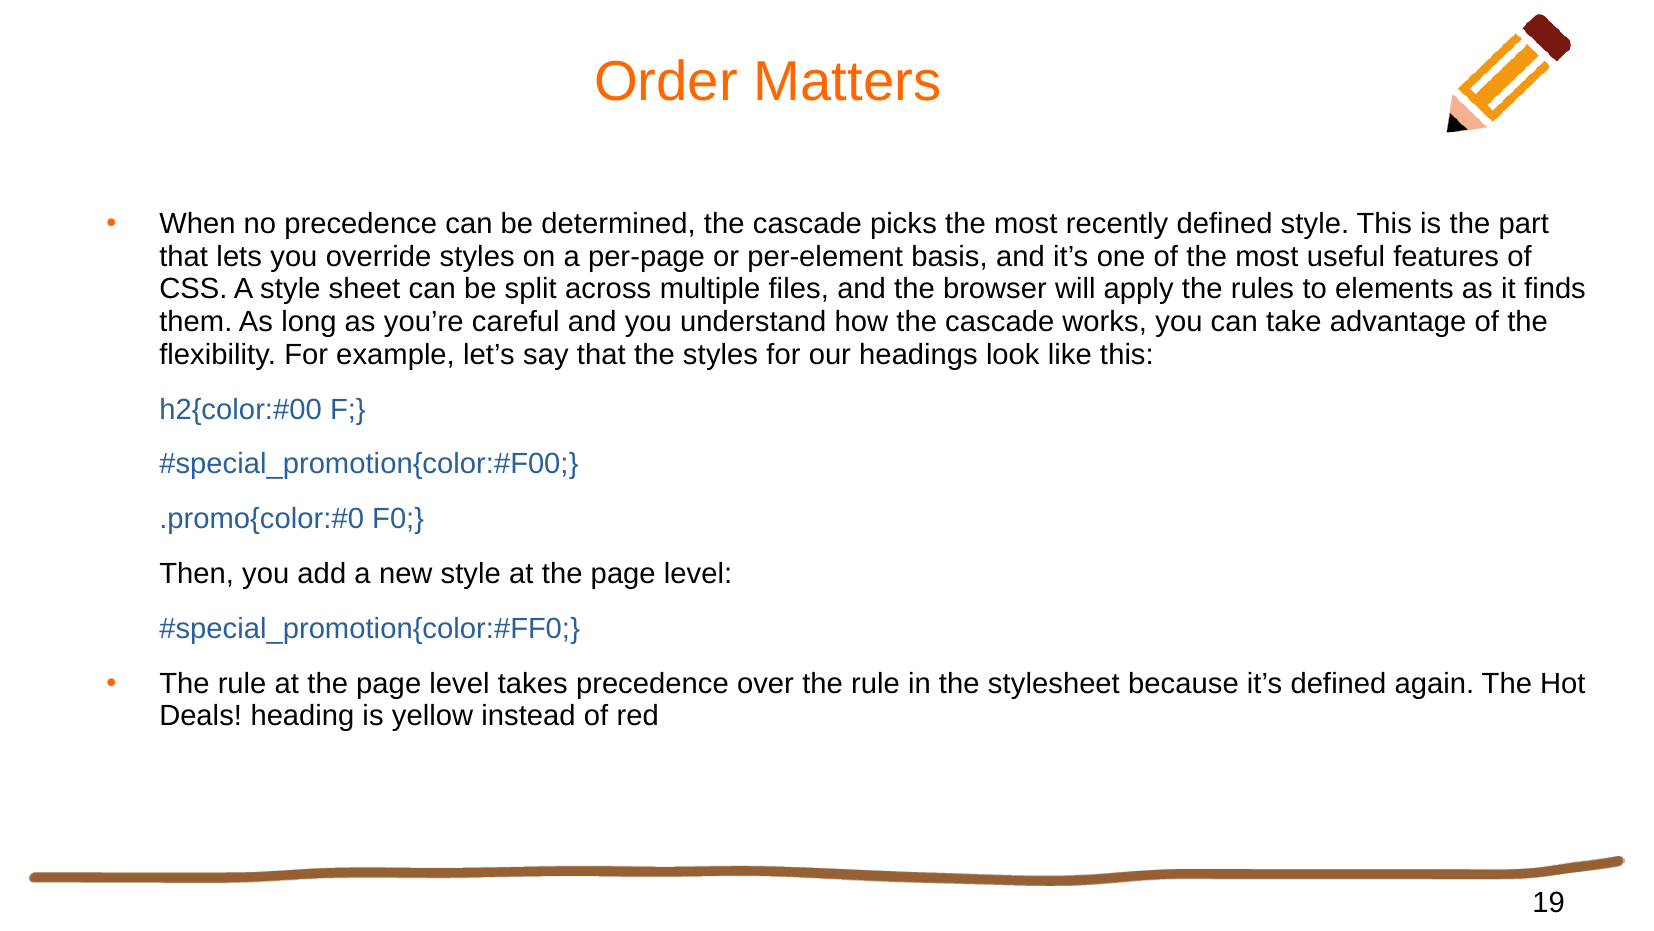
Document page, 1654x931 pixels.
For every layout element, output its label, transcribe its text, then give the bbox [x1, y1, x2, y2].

picture [1446, 14, 1571, 133]
list When no precedence can be determined, the cascade picks the most recently defined style. This is the part that lets you override styles on a per-page or per-element basis, and it’s one of the most useful features of CSS. A style sheet can be split across multiple files, and the browser will apply the rules to elements as it finds them. As long as you’re careful and you understand how the cascade works, you can take advantage of the flexibility. For example, let’s say that the styles for our headings look like this: h2{color:#00 F;} #special_promotion{color:#F00;} .promo{color:#0 F0;} Then, you add a new style at the page level: #special_promotion{color:#FF0;} The rule at the page level takes precedence over the rule in the stylesheet because it’s defined again. The Hot Deals! heading is yellow instead of red [88, 206, 1595, 857]
picture [29, 856, 1625, 886]
title Order Matters [88, 29, 1447, 133]
